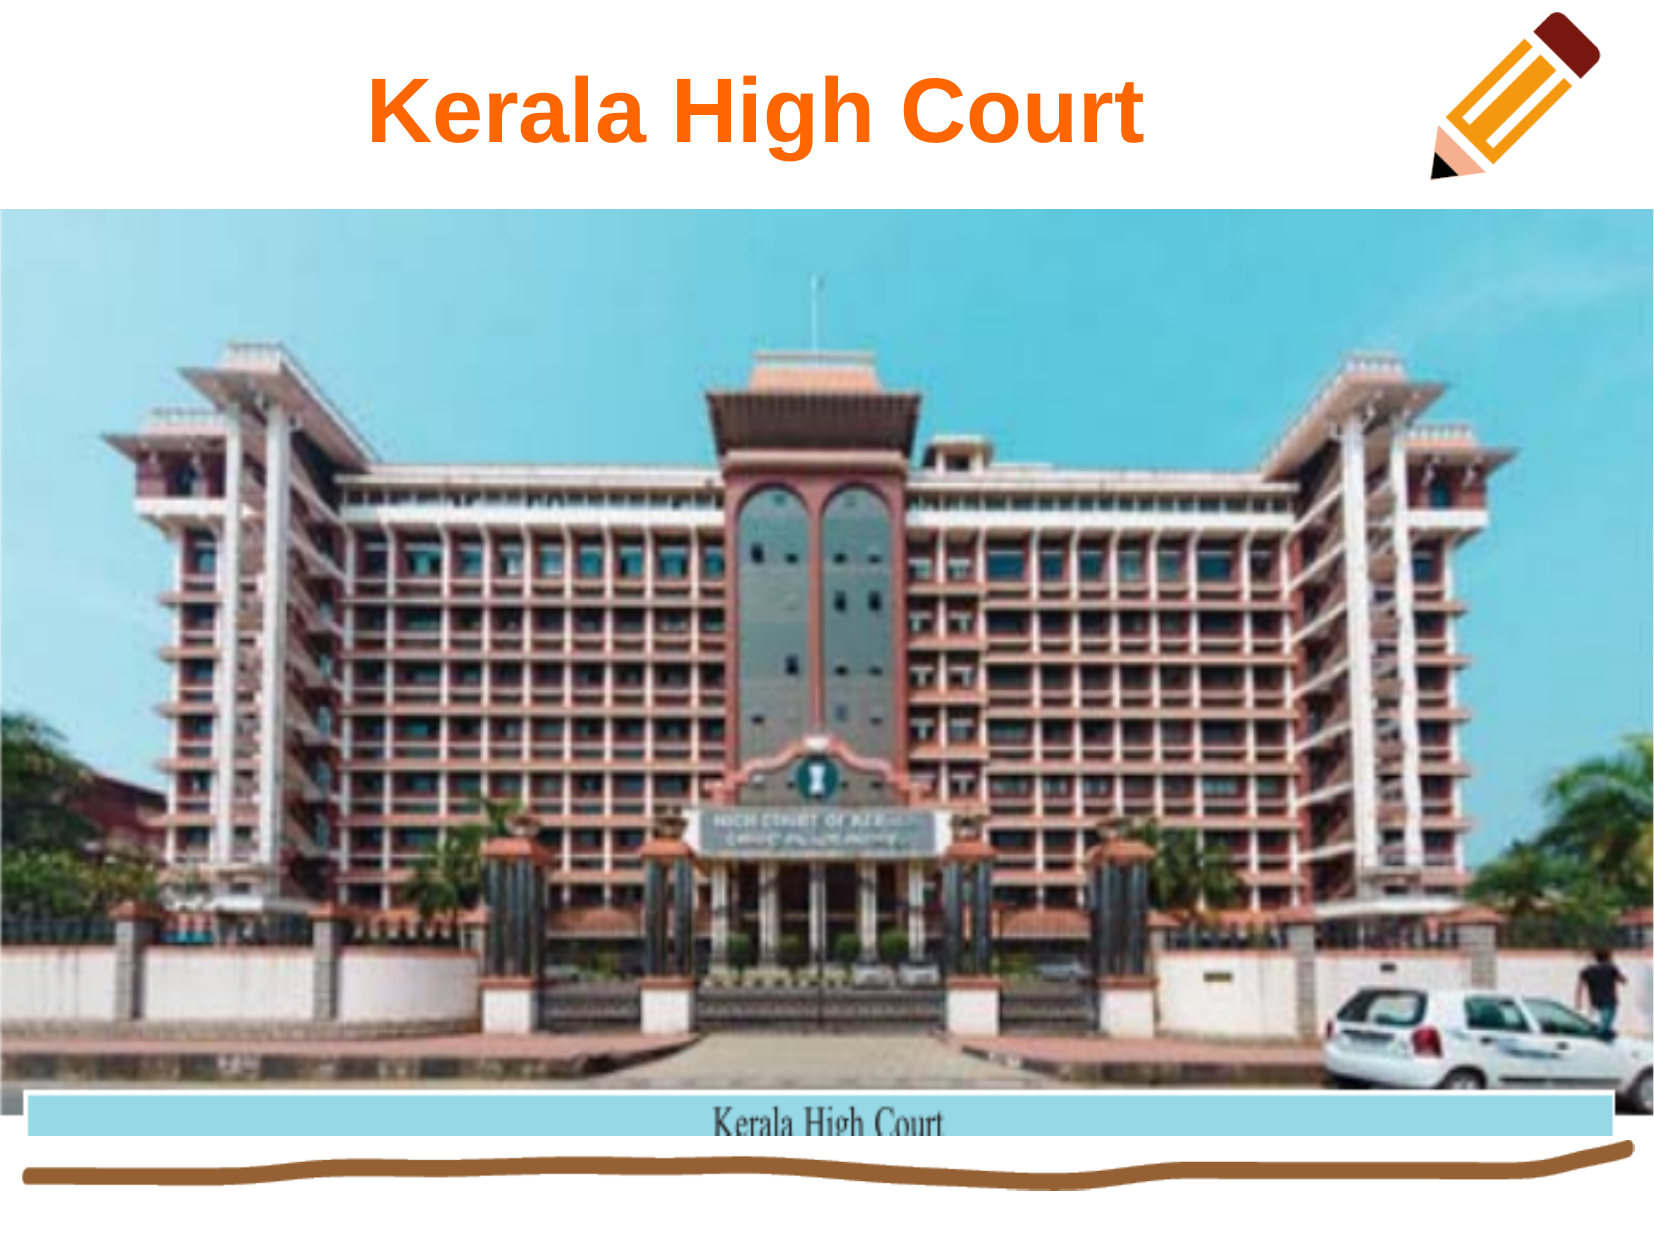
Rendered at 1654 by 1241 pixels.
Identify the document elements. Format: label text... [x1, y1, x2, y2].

picture [22, 1140, 1635, 1191]
title Kerala High Court [82, 49, 1430, 172]
picture [1430, 12, 1601, 181]
picture [0, 209, 1654, 1136]
